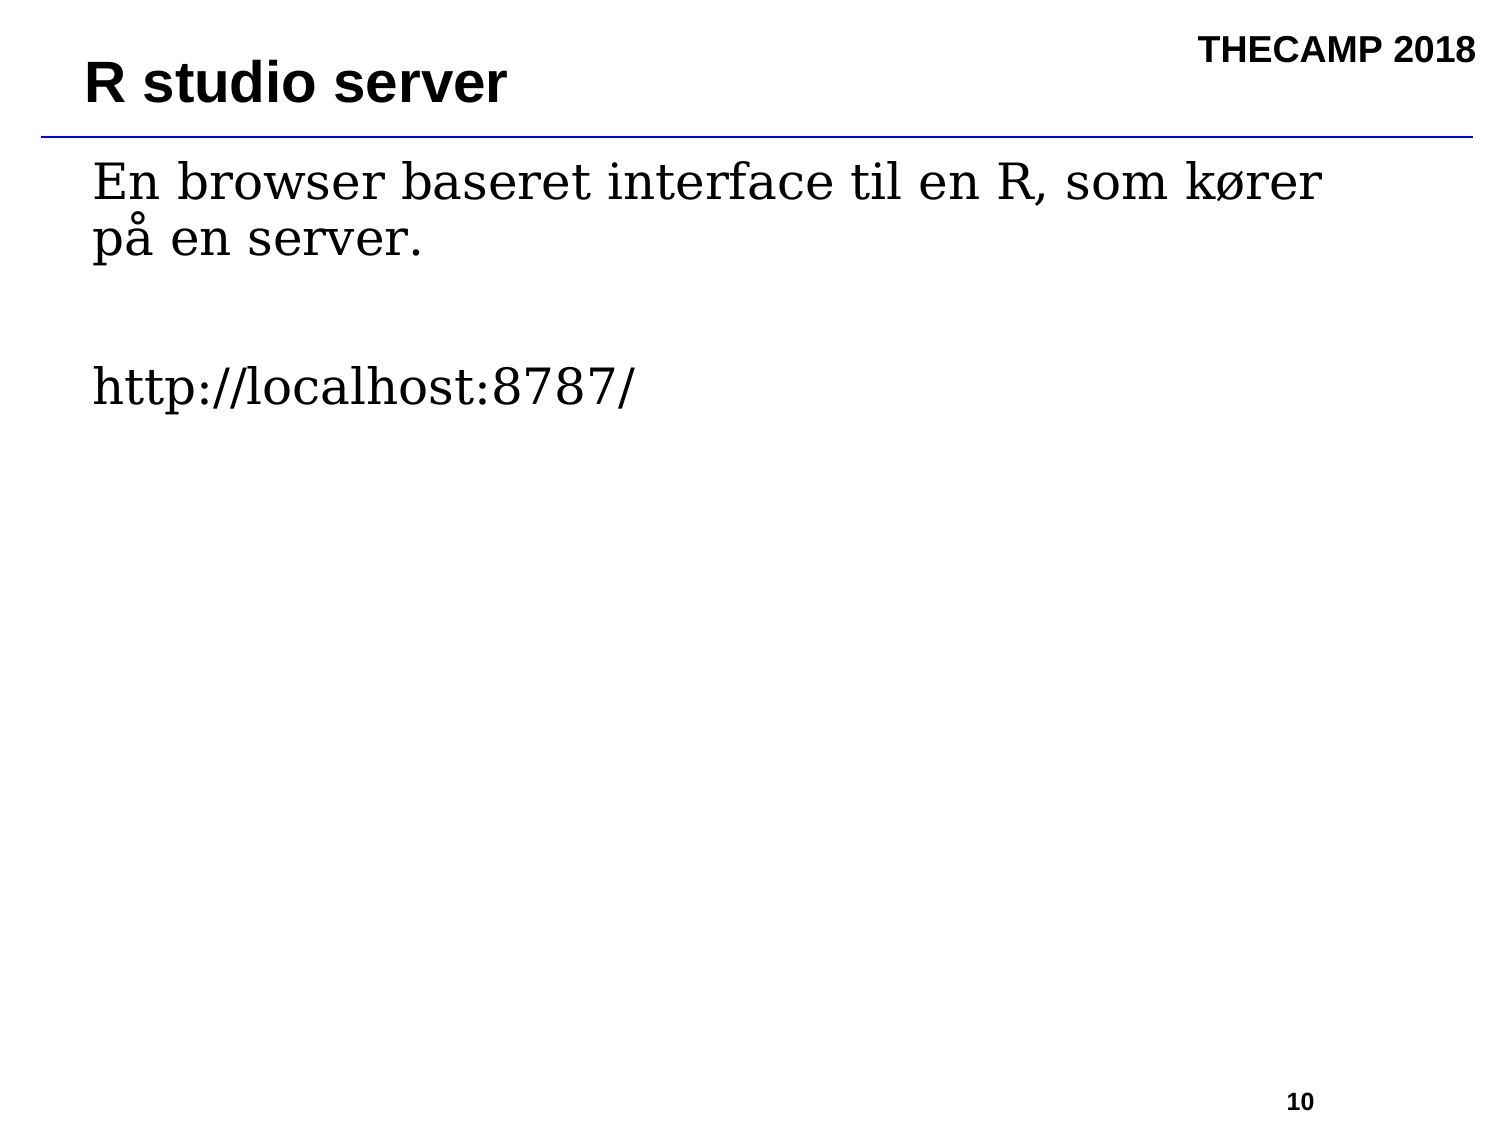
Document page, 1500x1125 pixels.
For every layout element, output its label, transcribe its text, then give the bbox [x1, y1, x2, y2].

title R studio server [76, 42, 1424, 135]
list En browser baseret interface til en R, som kører på en server. http://localhost:8787/ [78, 147, 1388, 964]
